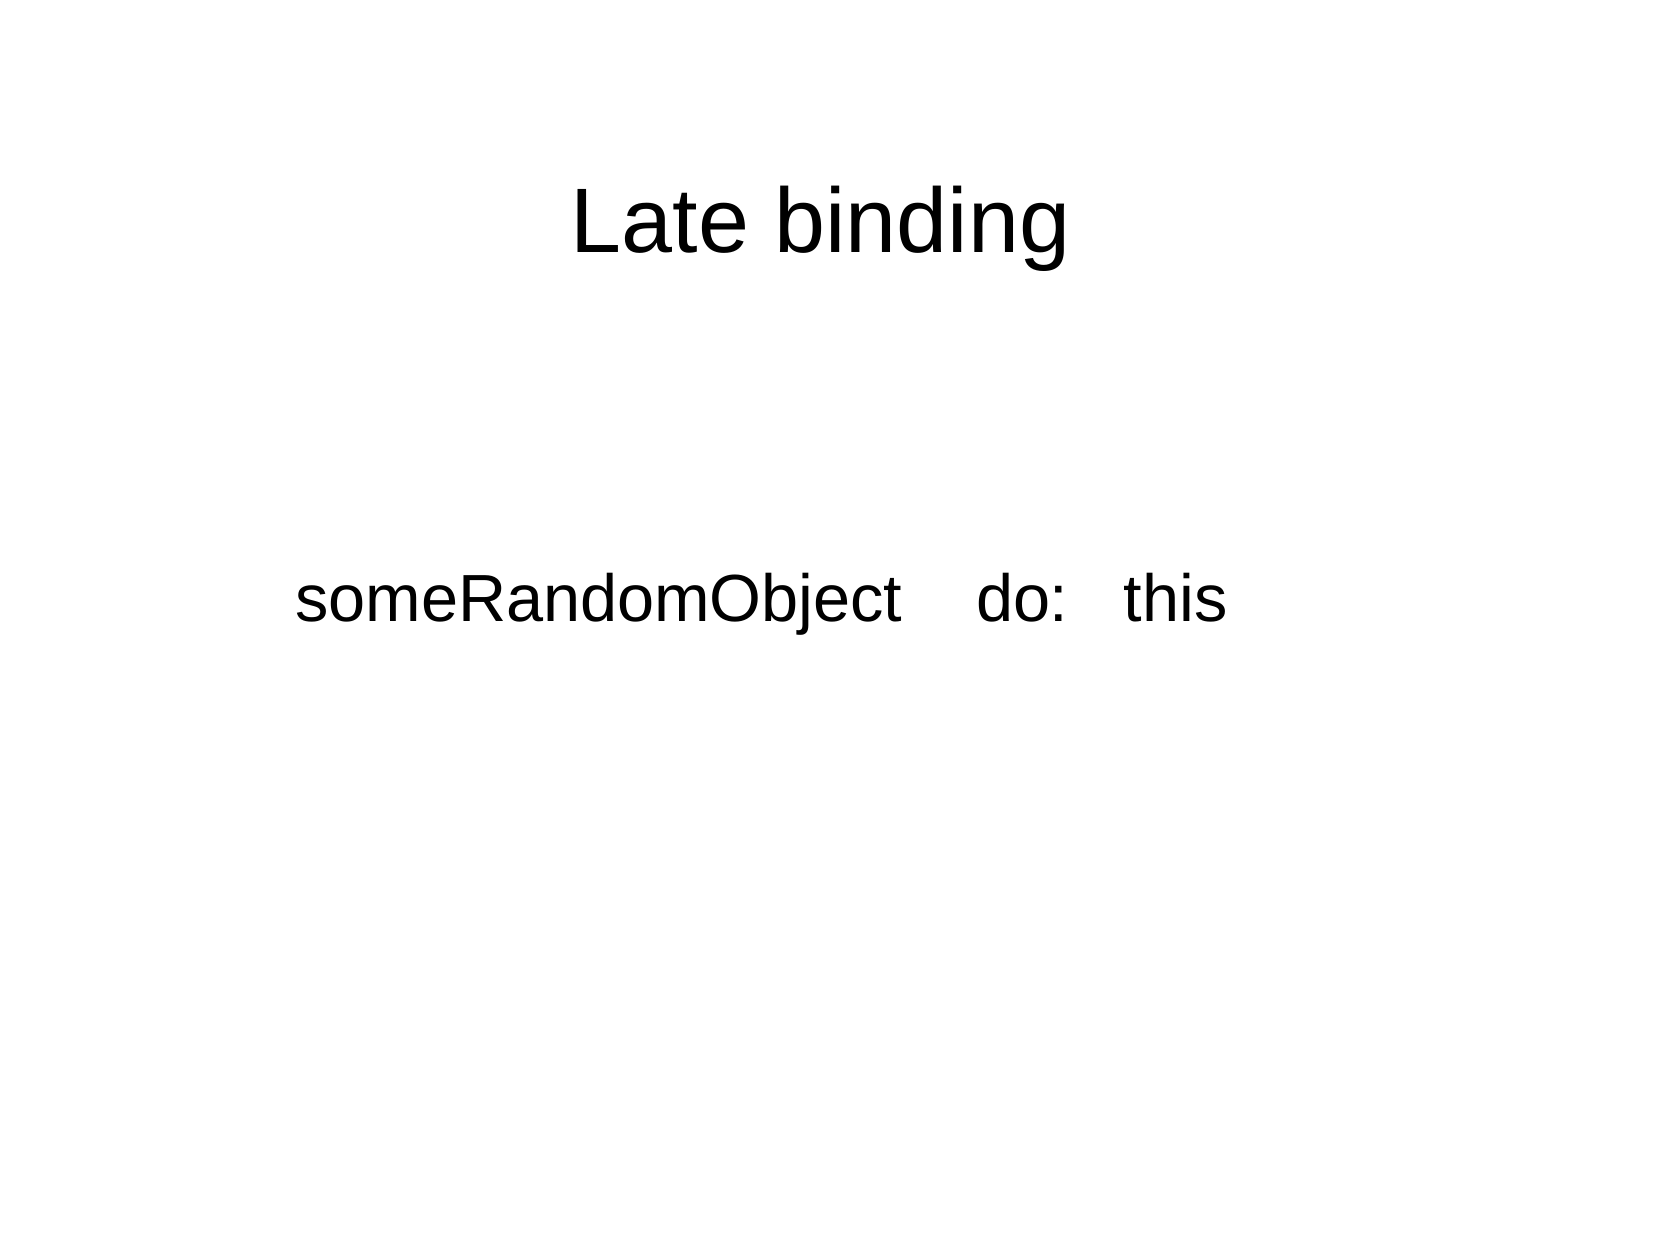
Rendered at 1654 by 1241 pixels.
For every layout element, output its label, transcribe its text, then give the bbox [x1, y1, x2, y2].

list someRandomObject do: this [224, 561, 1654, 803]
title Late binding [76, 117, 1565, 325]
